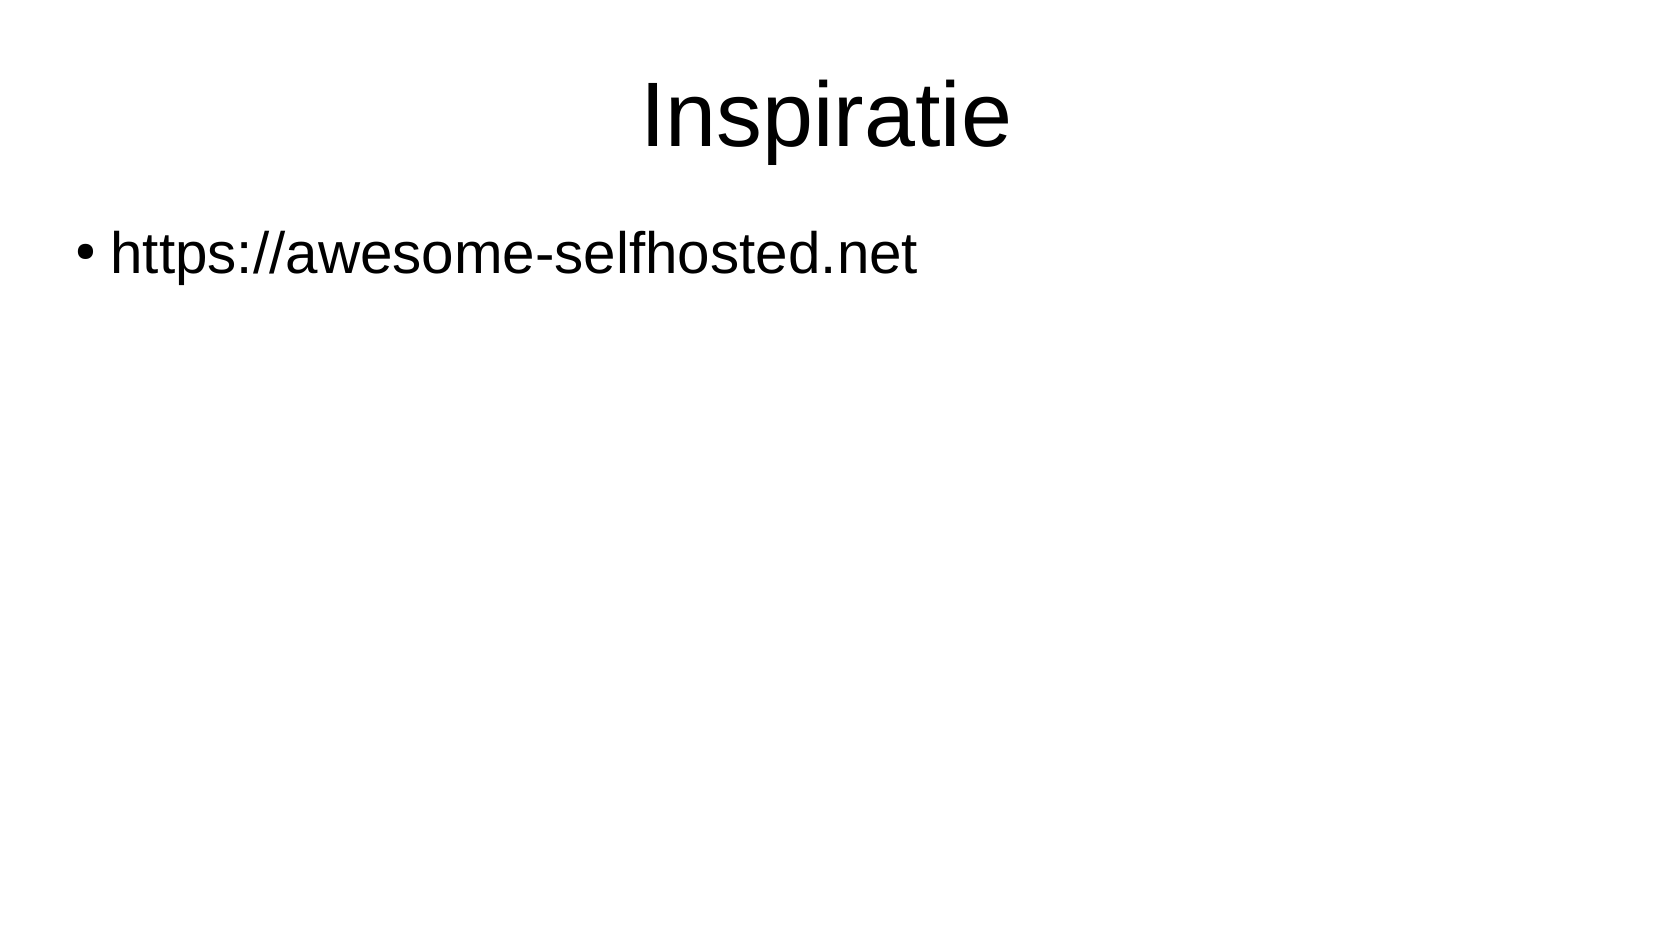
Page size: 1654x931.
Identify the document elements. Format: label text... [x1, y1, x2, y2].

subtitle https://awesome-selfhosted.net [75, 210, 1564, 751]
title Inspiratie [82, 37, 1571, 193]
